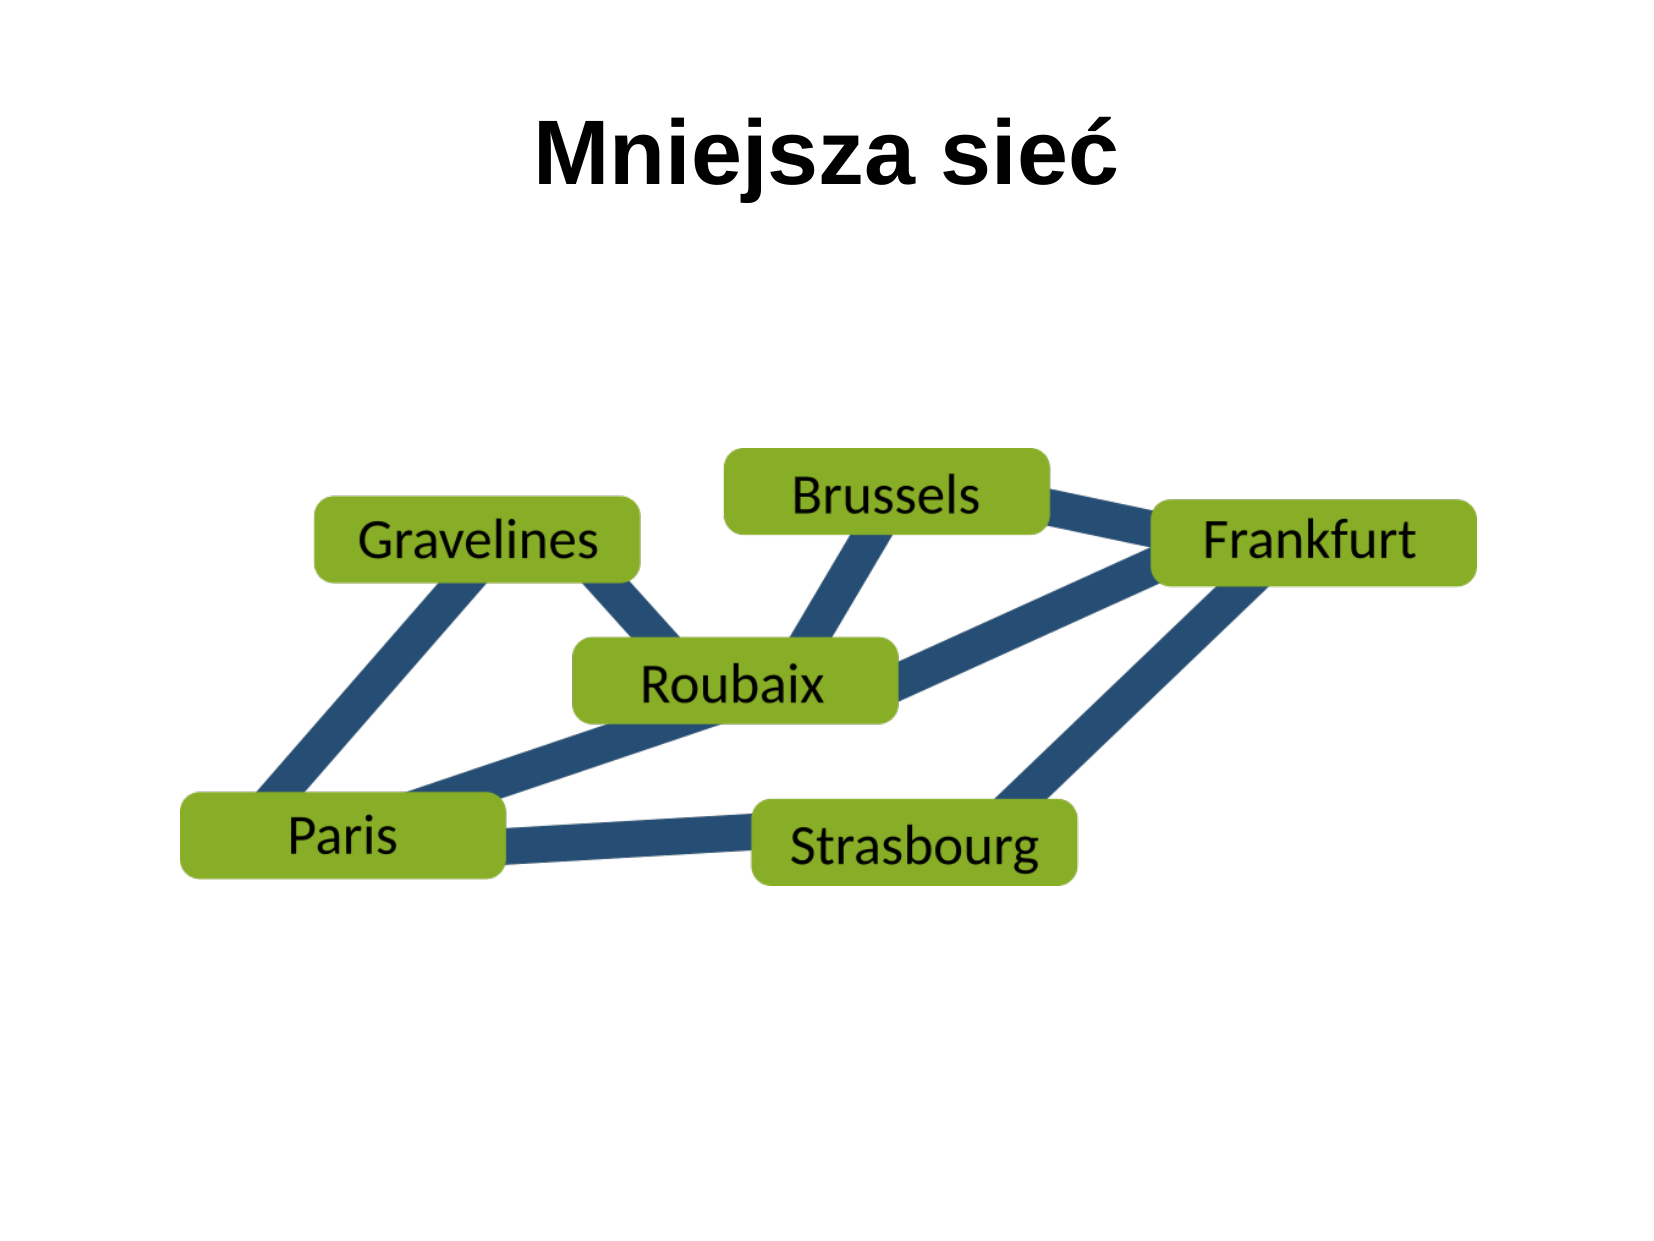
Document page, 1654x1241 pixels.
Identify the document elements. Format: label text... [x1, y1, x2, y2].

picture [180, 448, 1477, 886]
title Mniejsza sieć [82, 49, 1571, 257]
